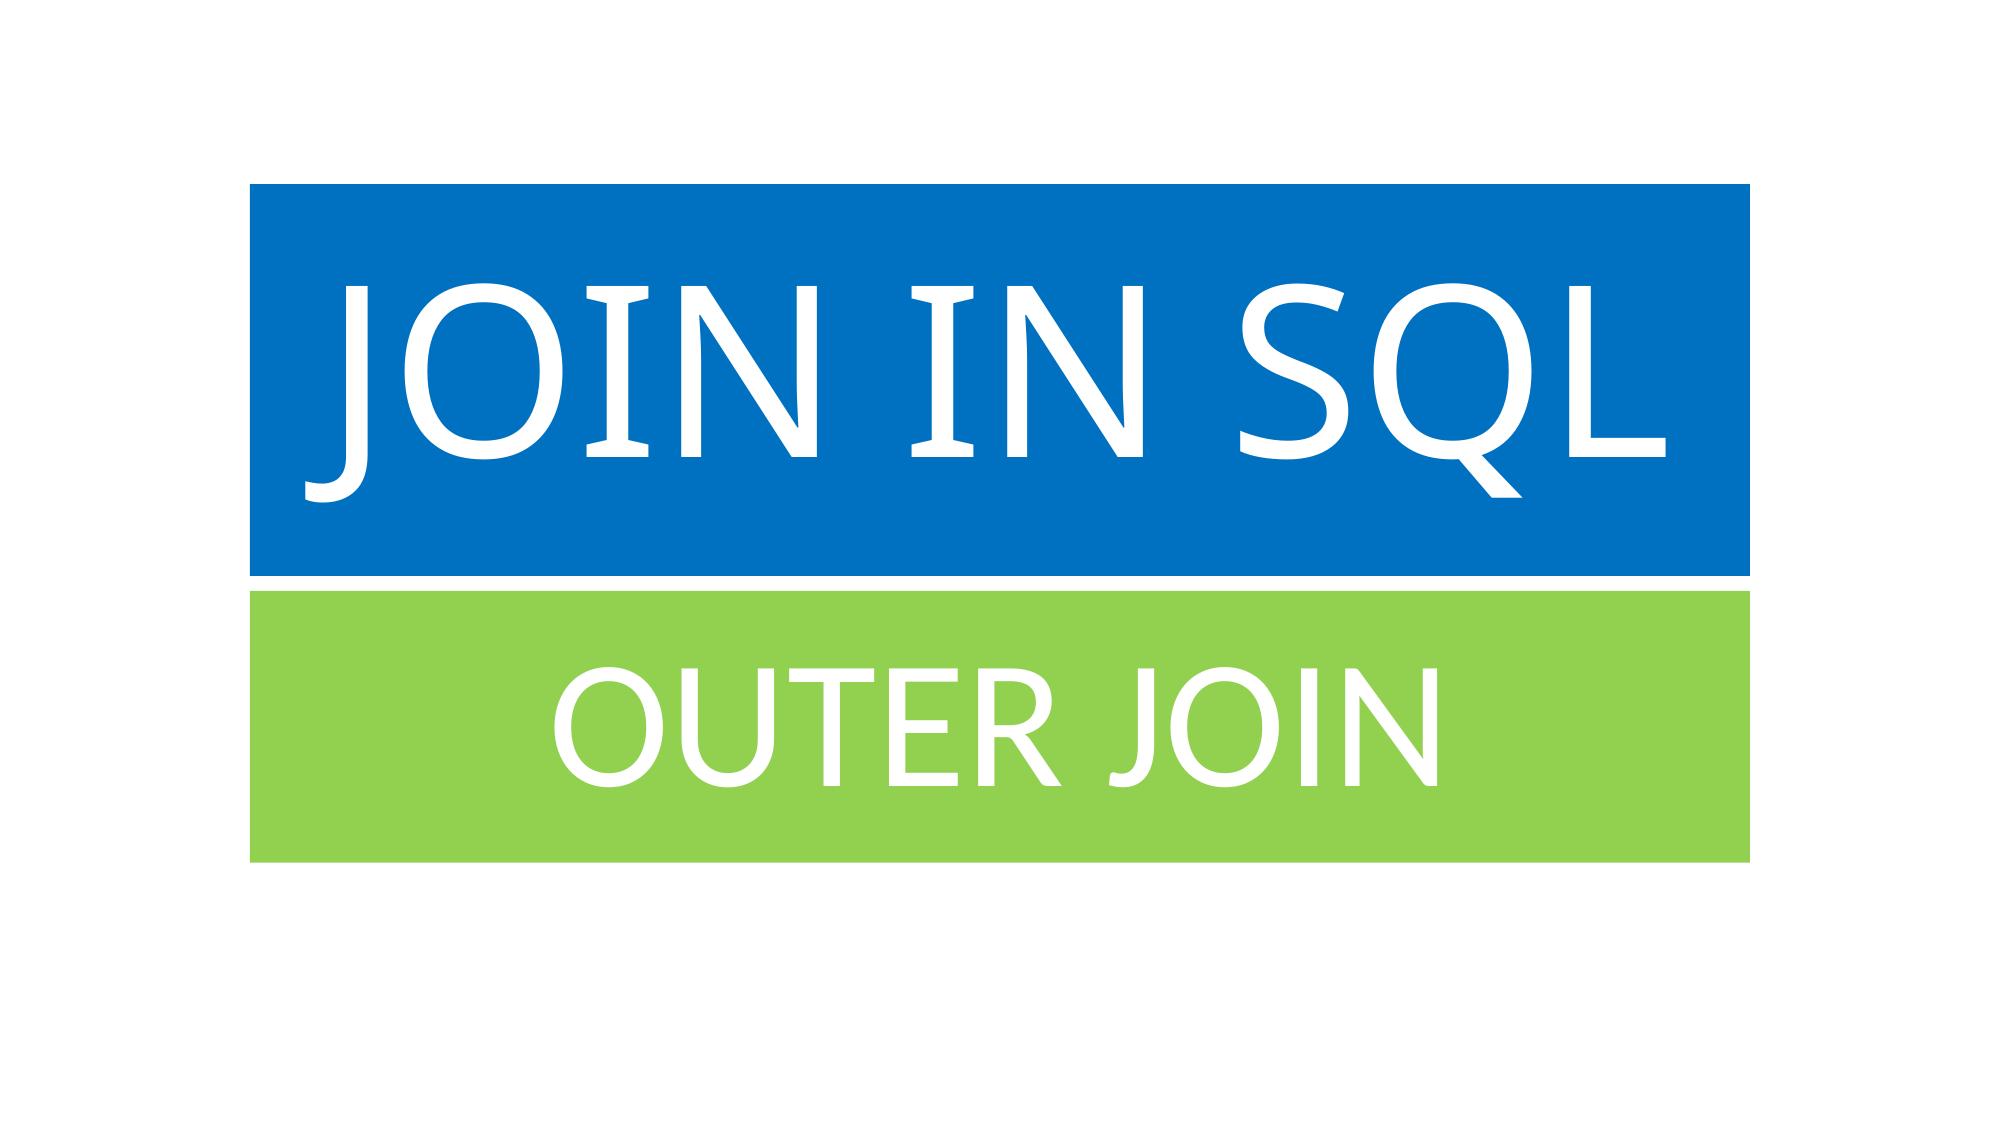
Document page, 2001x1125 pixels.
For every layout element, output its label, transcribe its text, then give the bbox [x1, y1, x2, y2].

title JOIN IN SQL [249, 184, 1750, 576]
subtitle OUTER JOIN [249, 590, 1750, 863]
